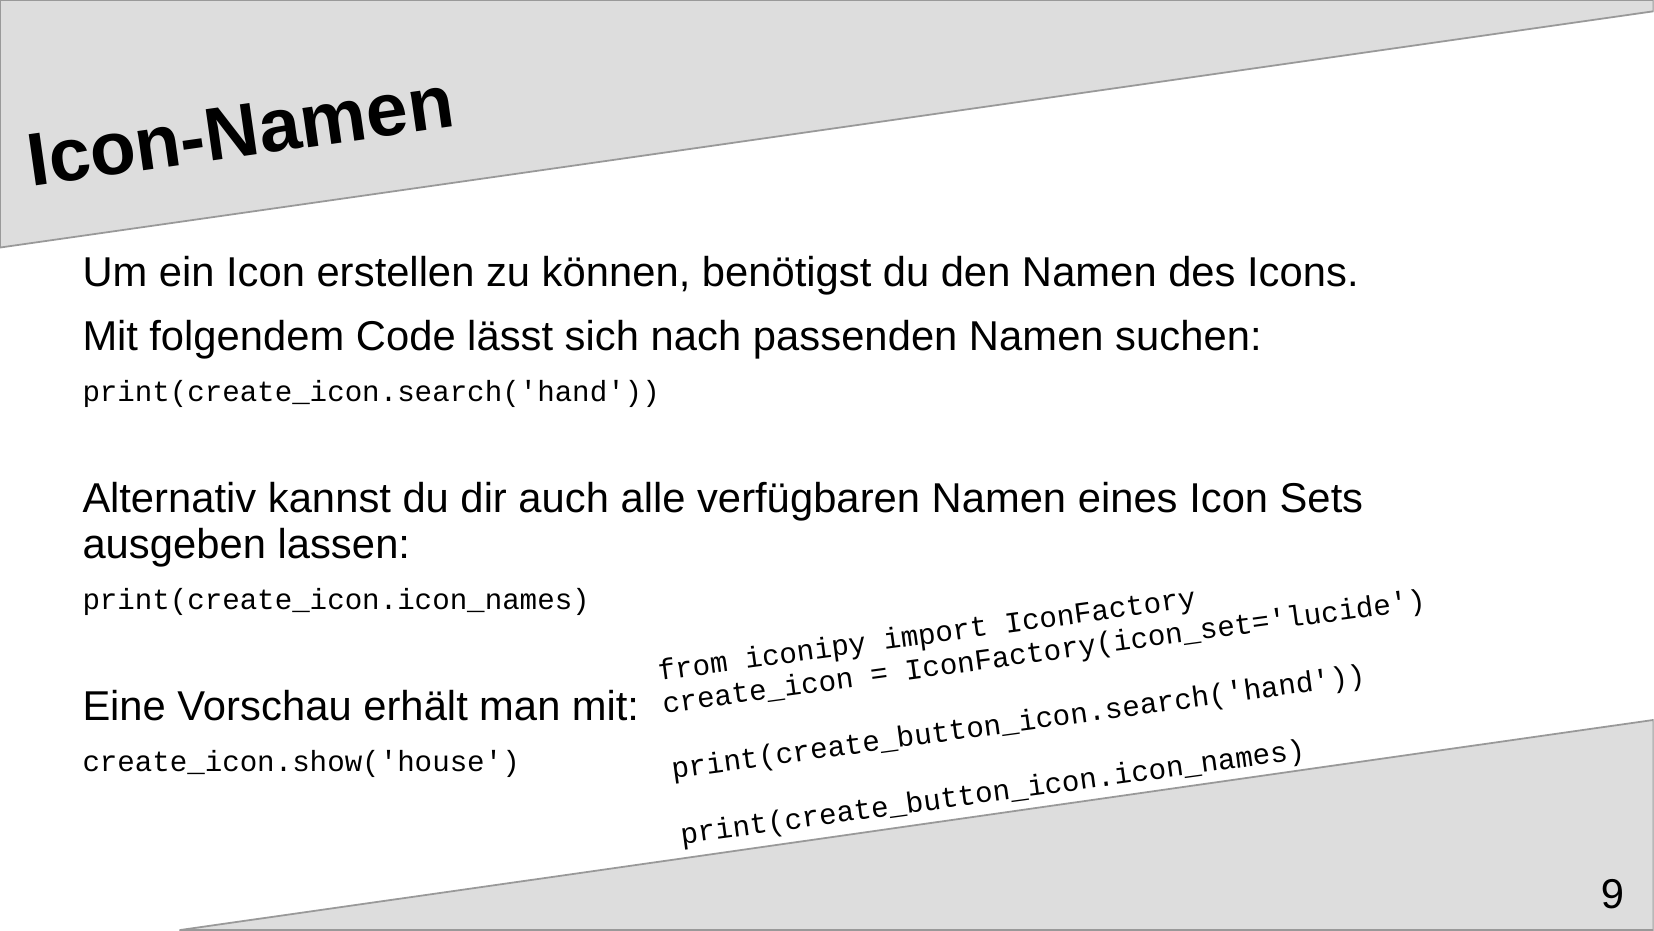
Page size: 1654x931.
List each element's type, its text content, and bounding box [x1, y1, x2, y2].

title Icon-Namen [16, 0, 1501, 239]
list Um ein Icon erstellen zu können, benötigst du den Namen des Icons. Mit folgendem Code lässt sich nach passenden Namen suchen: print(create_icon.search('hand')) Alternativ kannst du dir auch alle verfügbaren Namen eines Icon Sets ausgeben lassen: print(create_icon.icon_names) Eine Vorschau erhält man mit: create_icon.show('house') [82, 248, 1538, 789]
text_box from iconipy import IconFactory create_icon = IconFactory(icon_set='lucide') print(create_button_icon.search('hand')) print(create_button_icon.icon_names) [640, 511, 1654, 923]
